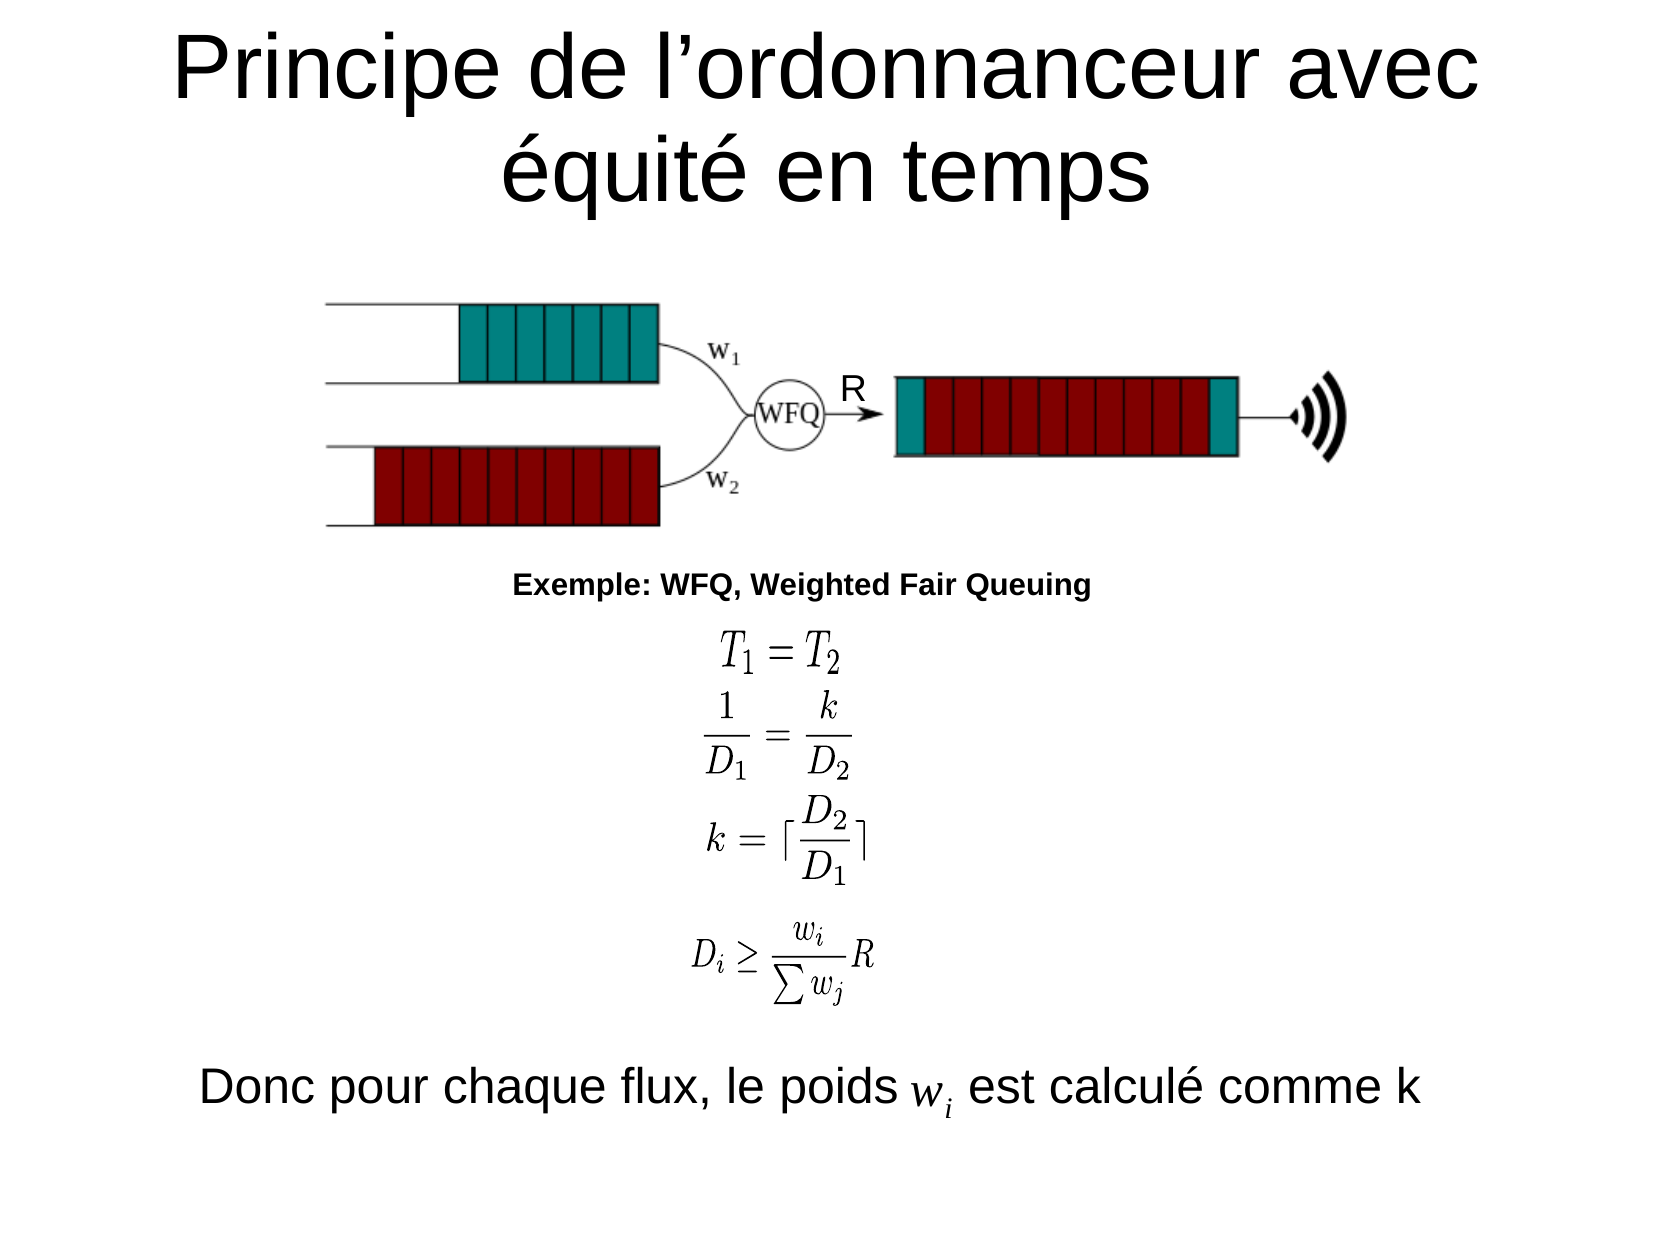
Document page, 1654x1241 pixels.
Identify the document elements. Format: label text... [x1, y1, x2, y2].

title Principe de l’ordonnanceur avec équité en temps [82, 15, 1571, 223]
text_box [705, 795, 872, 886]
text_box Exemple: WFQ, Weighted Fair Queuing [465, 555, 1141, 616]
subtitle Donc pour chaque flux, le poids est calculé comme k [75, 1018, 1546, 1154]
text_box R [825, 360, 916, 417]
text_box [720, 630, 841, 674]
text_box [690, 921, 874, 1006]
picture [298, 276, 1375, 556]
text_box [703, 690, 852, 781]
chart [902, 1062, 961, 1126]
